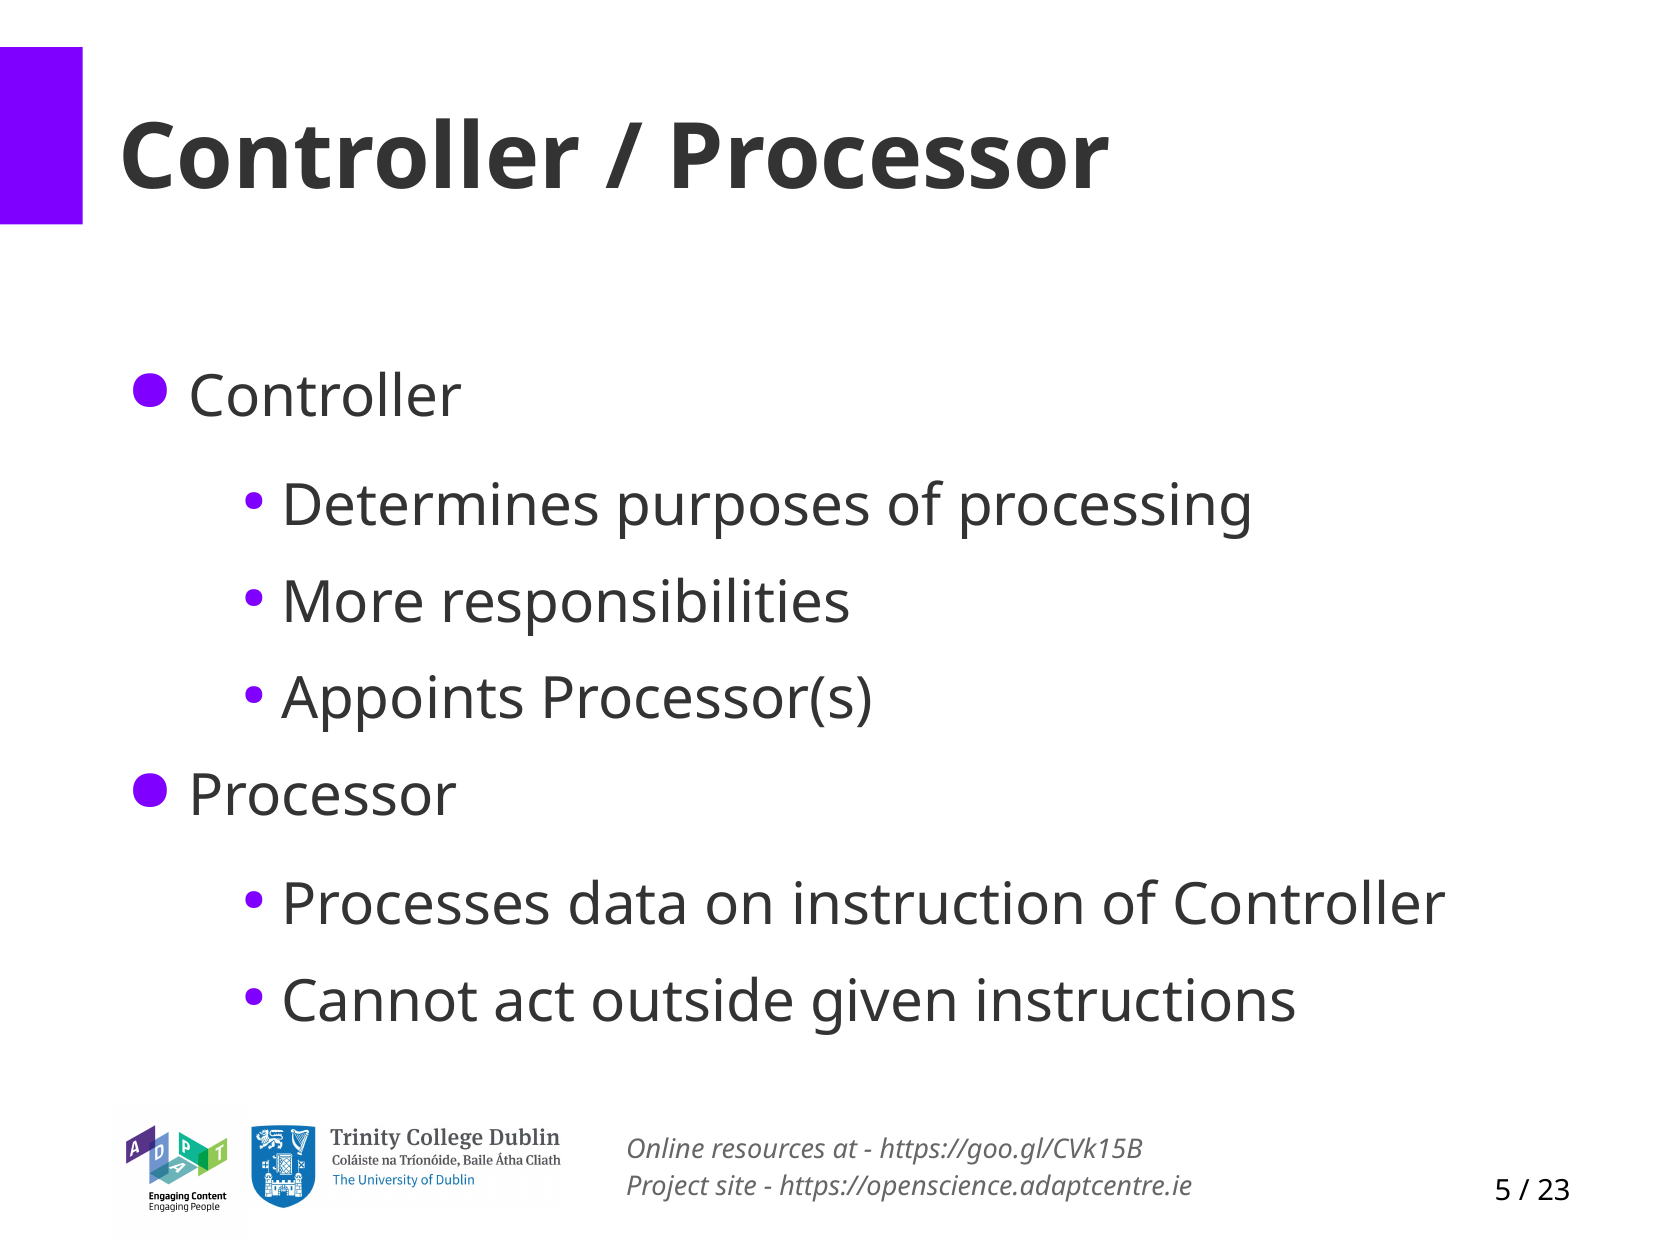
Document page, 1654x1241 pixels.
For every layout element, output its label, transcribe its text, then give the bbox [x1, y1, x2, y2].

list Controller Determines purposes of processing More responsibilities Appoints Processor(s) Processor Processes data on instruction of Controller Cannot act outside given instructions [118, 354, 1536, 1074]
picture [248, 1122, 564, 1211]
picture [106, 1098, 247, 1239]
title Controller / Processor [118, 49, 1571, 257]
